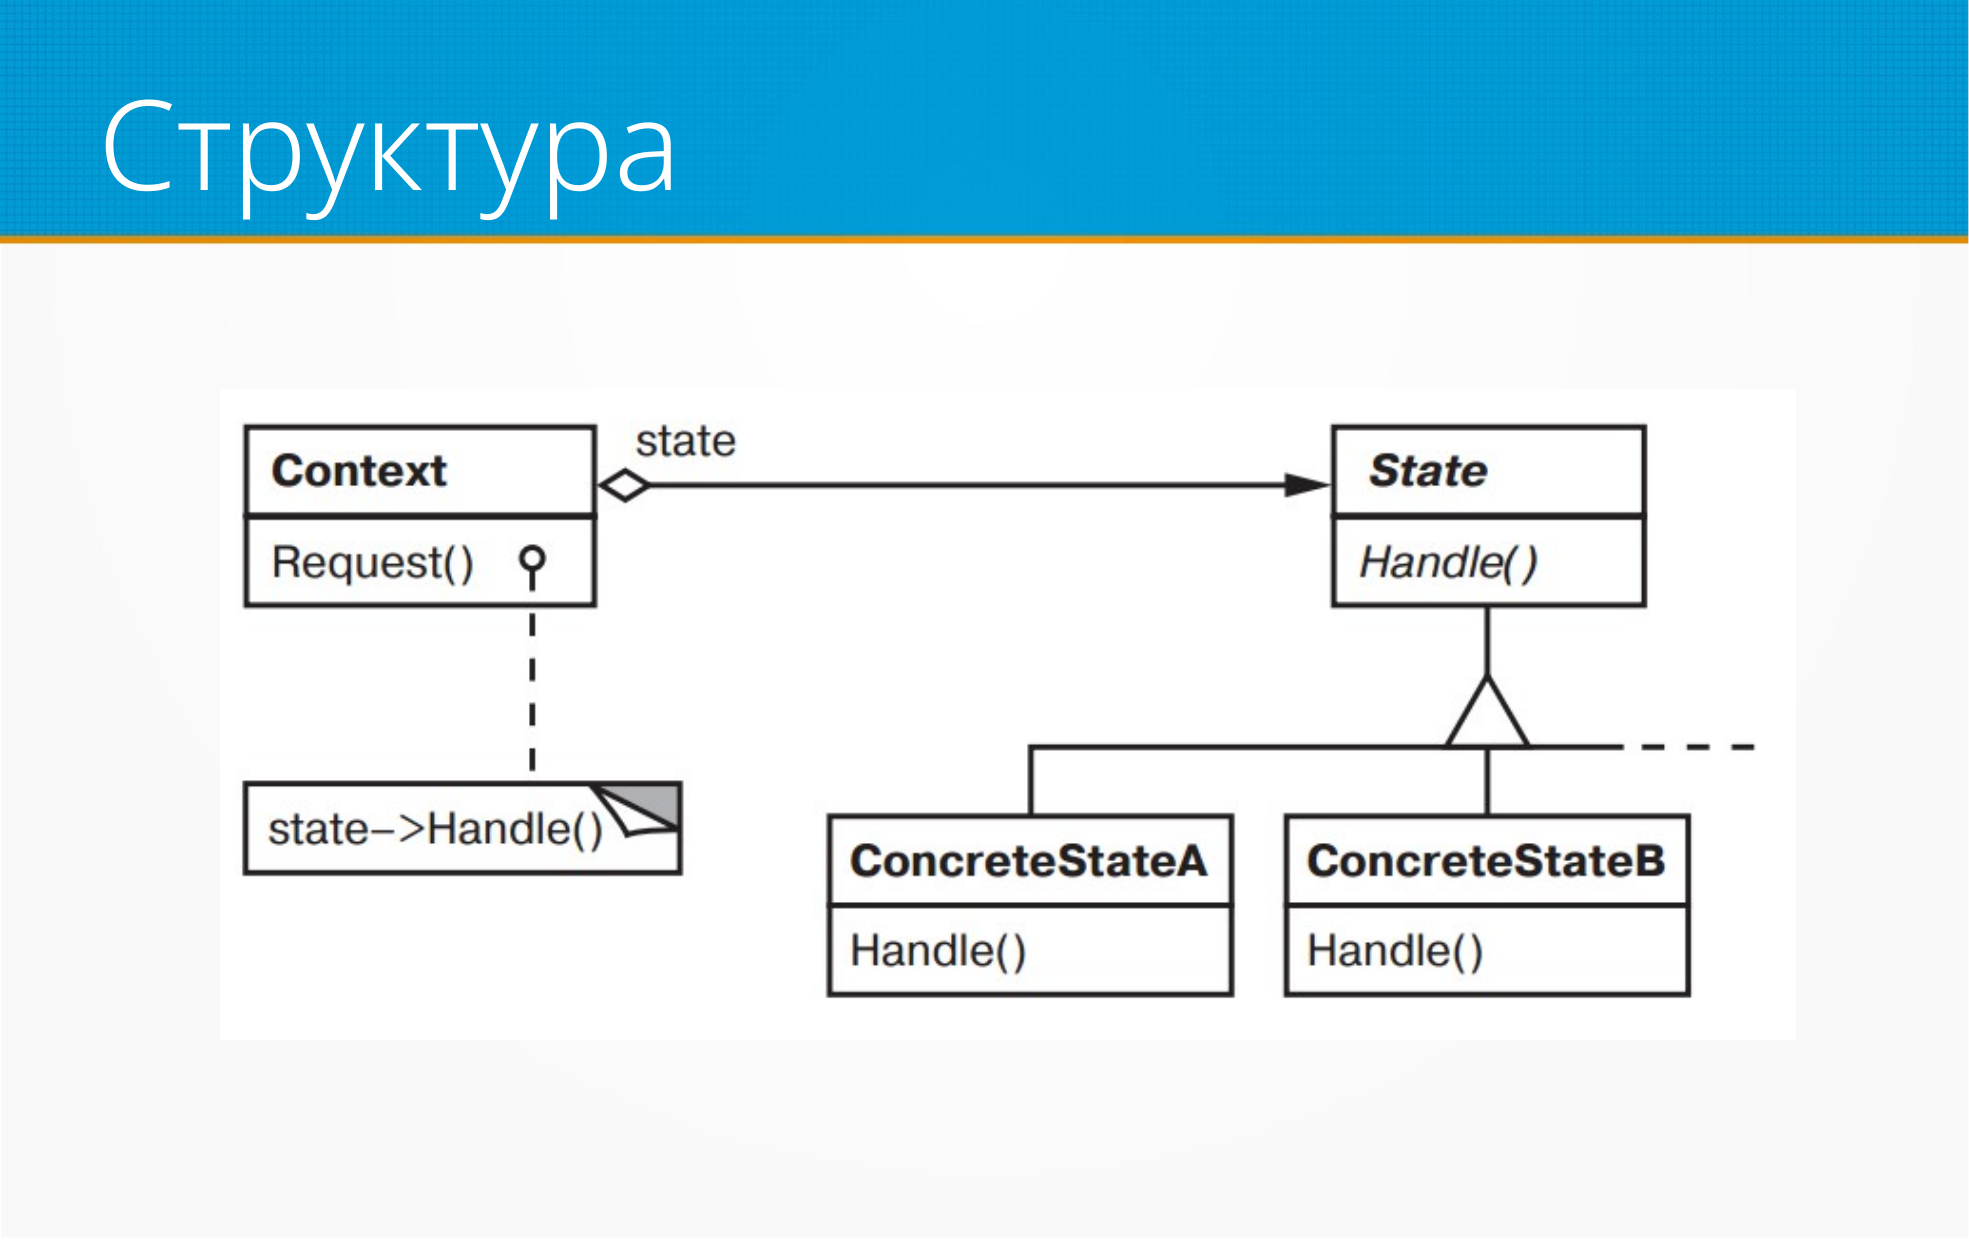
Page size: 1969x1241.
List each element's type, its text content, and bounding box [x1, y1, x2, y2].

picture [0, 233, 1969, 1241]
title Структура [98, 19, 1870, 227]
